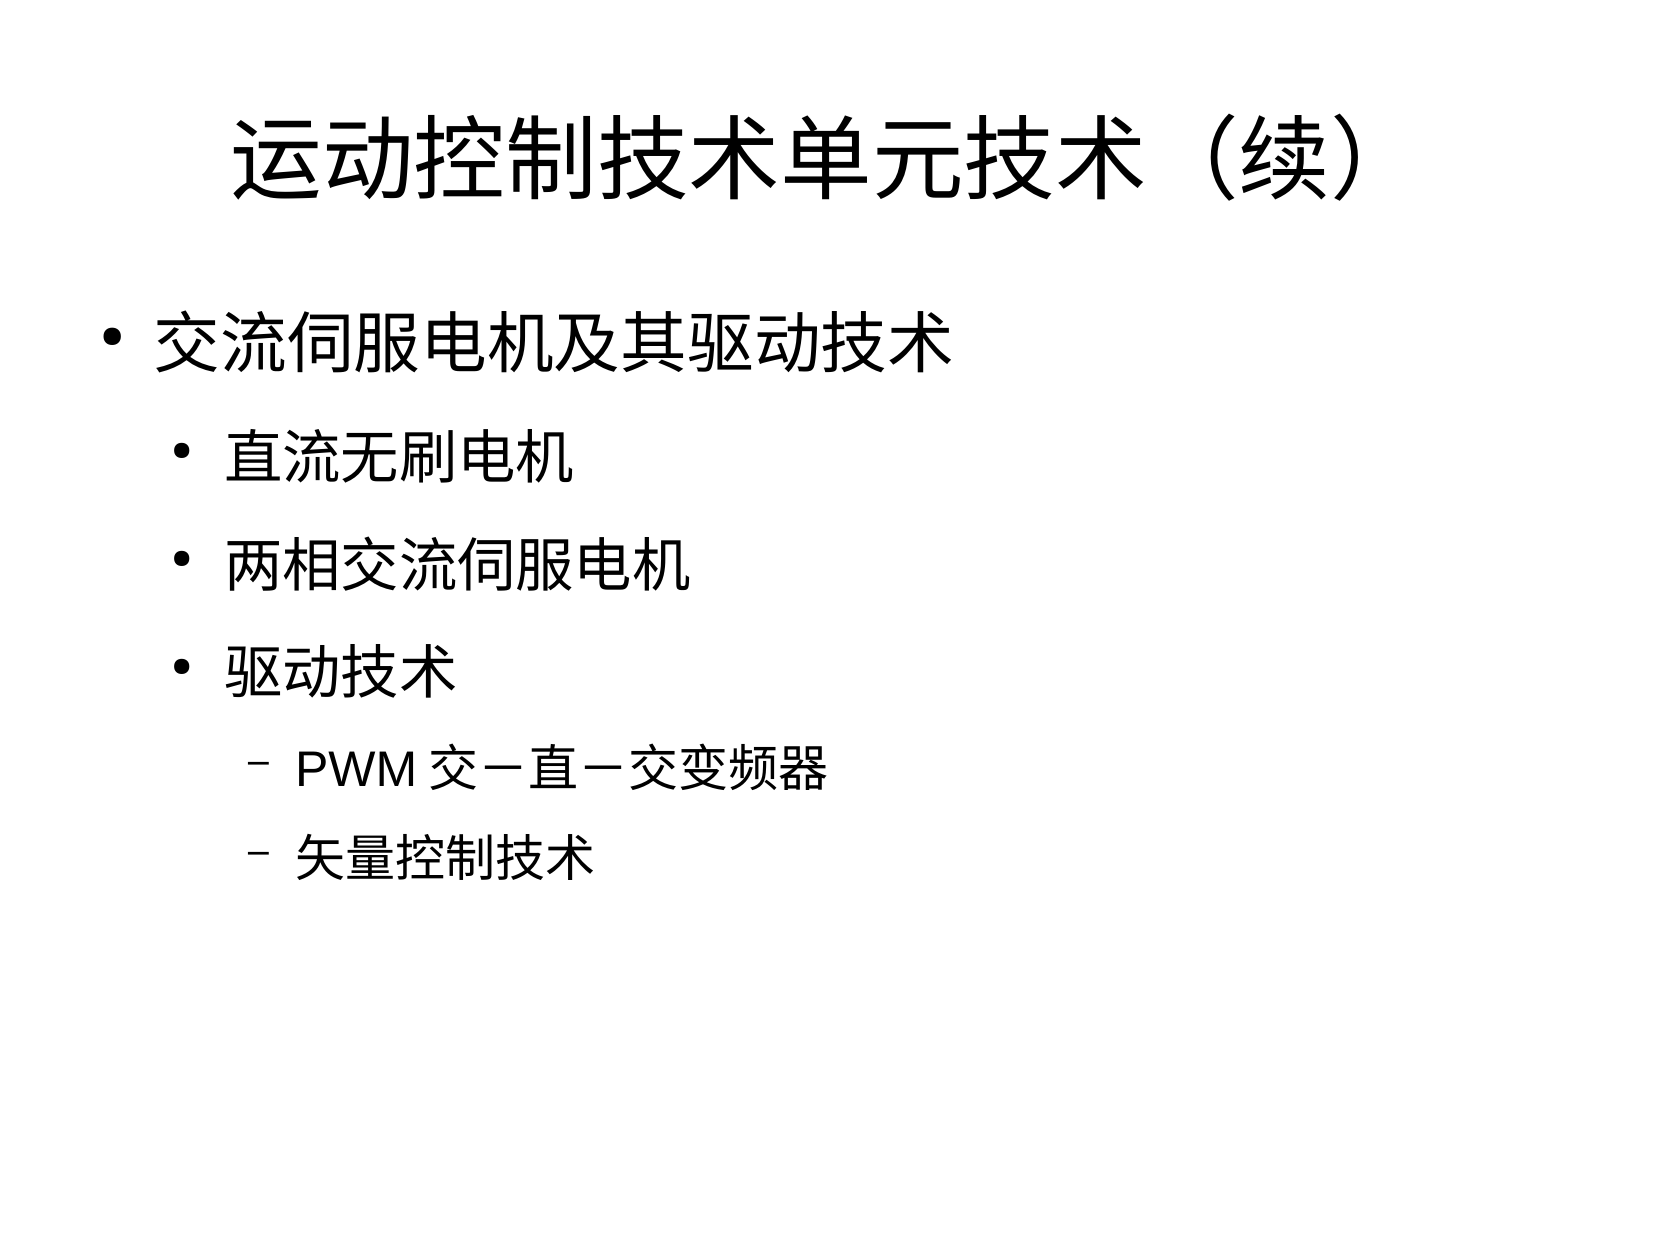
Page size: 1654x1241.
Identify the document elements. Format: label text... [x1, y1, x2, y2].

title 运动控制技术单元技术（续） [82, 49, 1571, 257]
list 交流伺服电机及其驱动技术 直流无刷电机 两相交流伺服电机 驱动技术 PWM交－直－交变频器 矢量控制技术 [82, 290, 1571, 1094]
